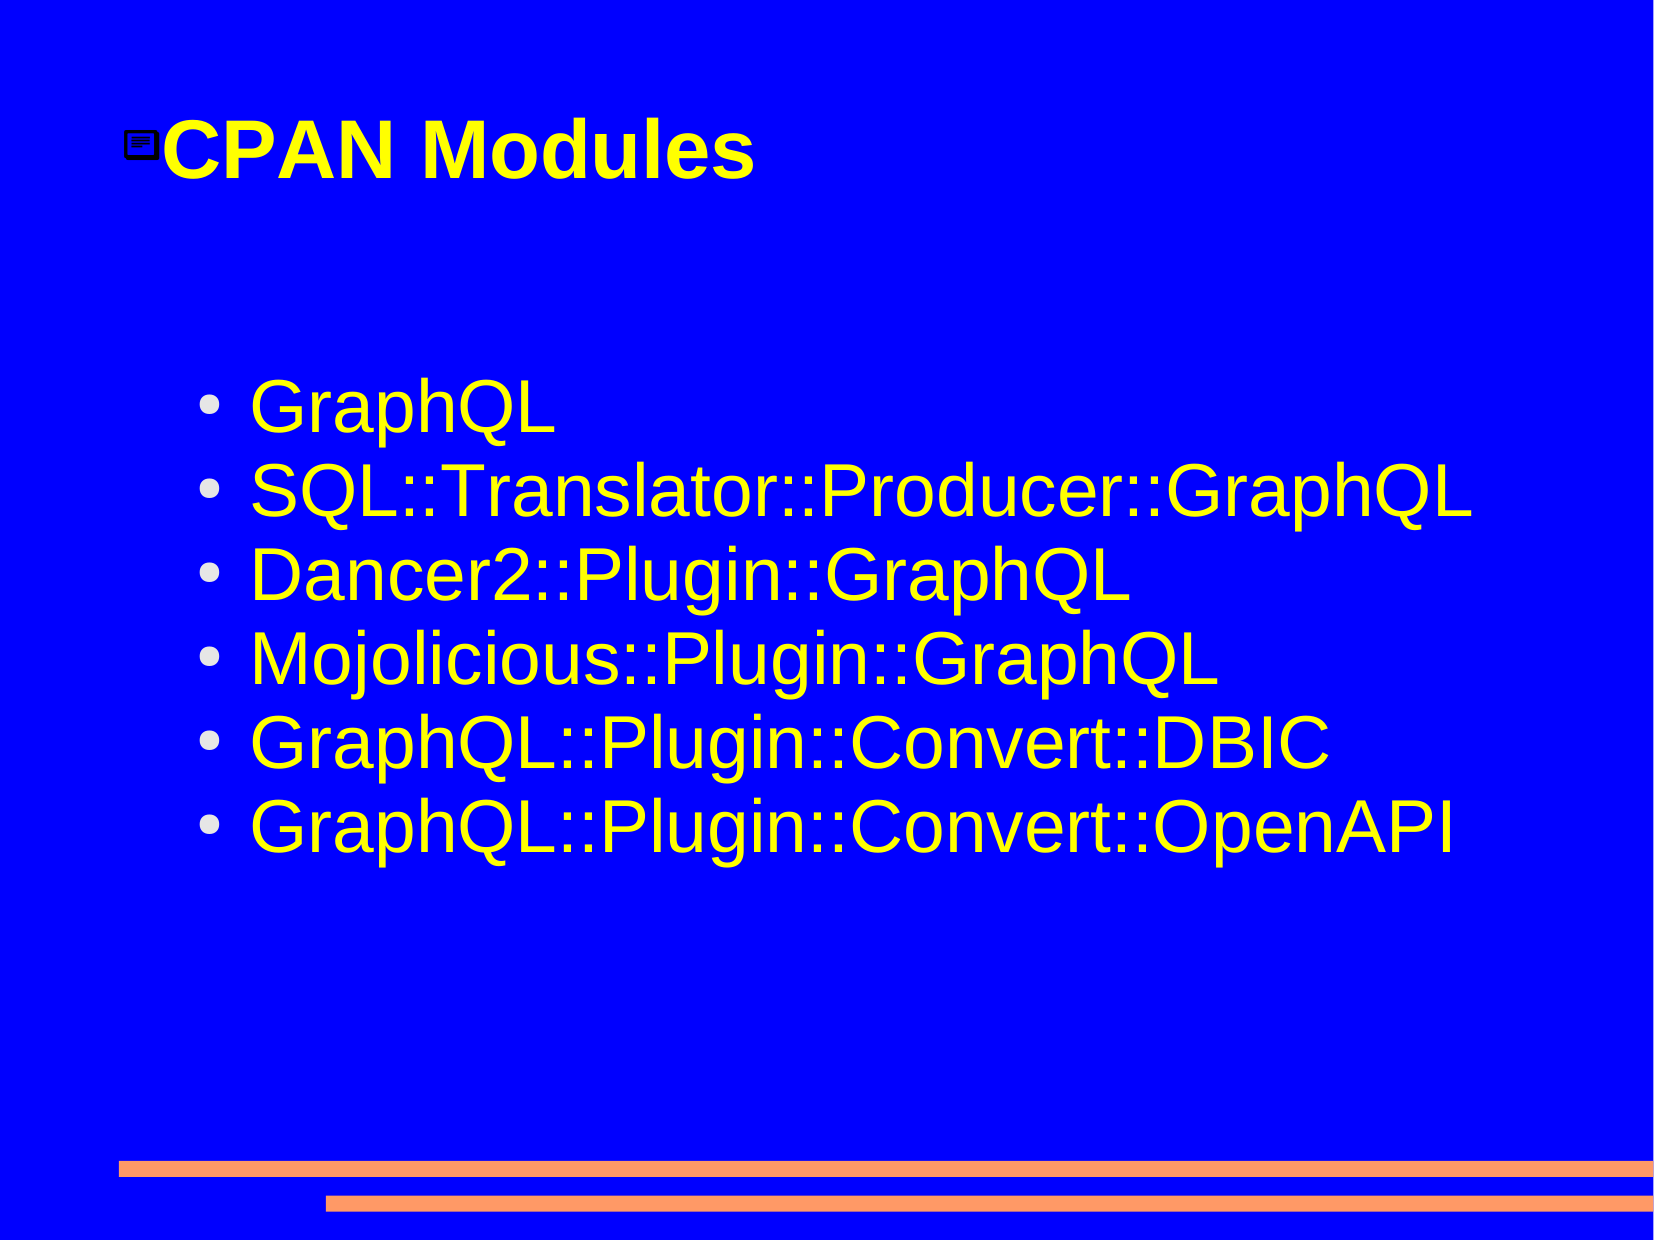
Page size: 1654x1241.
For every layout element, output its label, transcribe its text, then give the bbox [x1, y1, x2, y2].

title CPAN Modules [121, 46, 1534, 254]
list GraphQL SQL::Translator::Producer::GraphQL Dancer2::Plugin::GraphQL Mojolicious::Plugin::GraphQL GraphQL::Plugin::Convert::DBIC GraphQL::Plugin::Convert::OpenAPI [178, 364, 1570, 1147]
